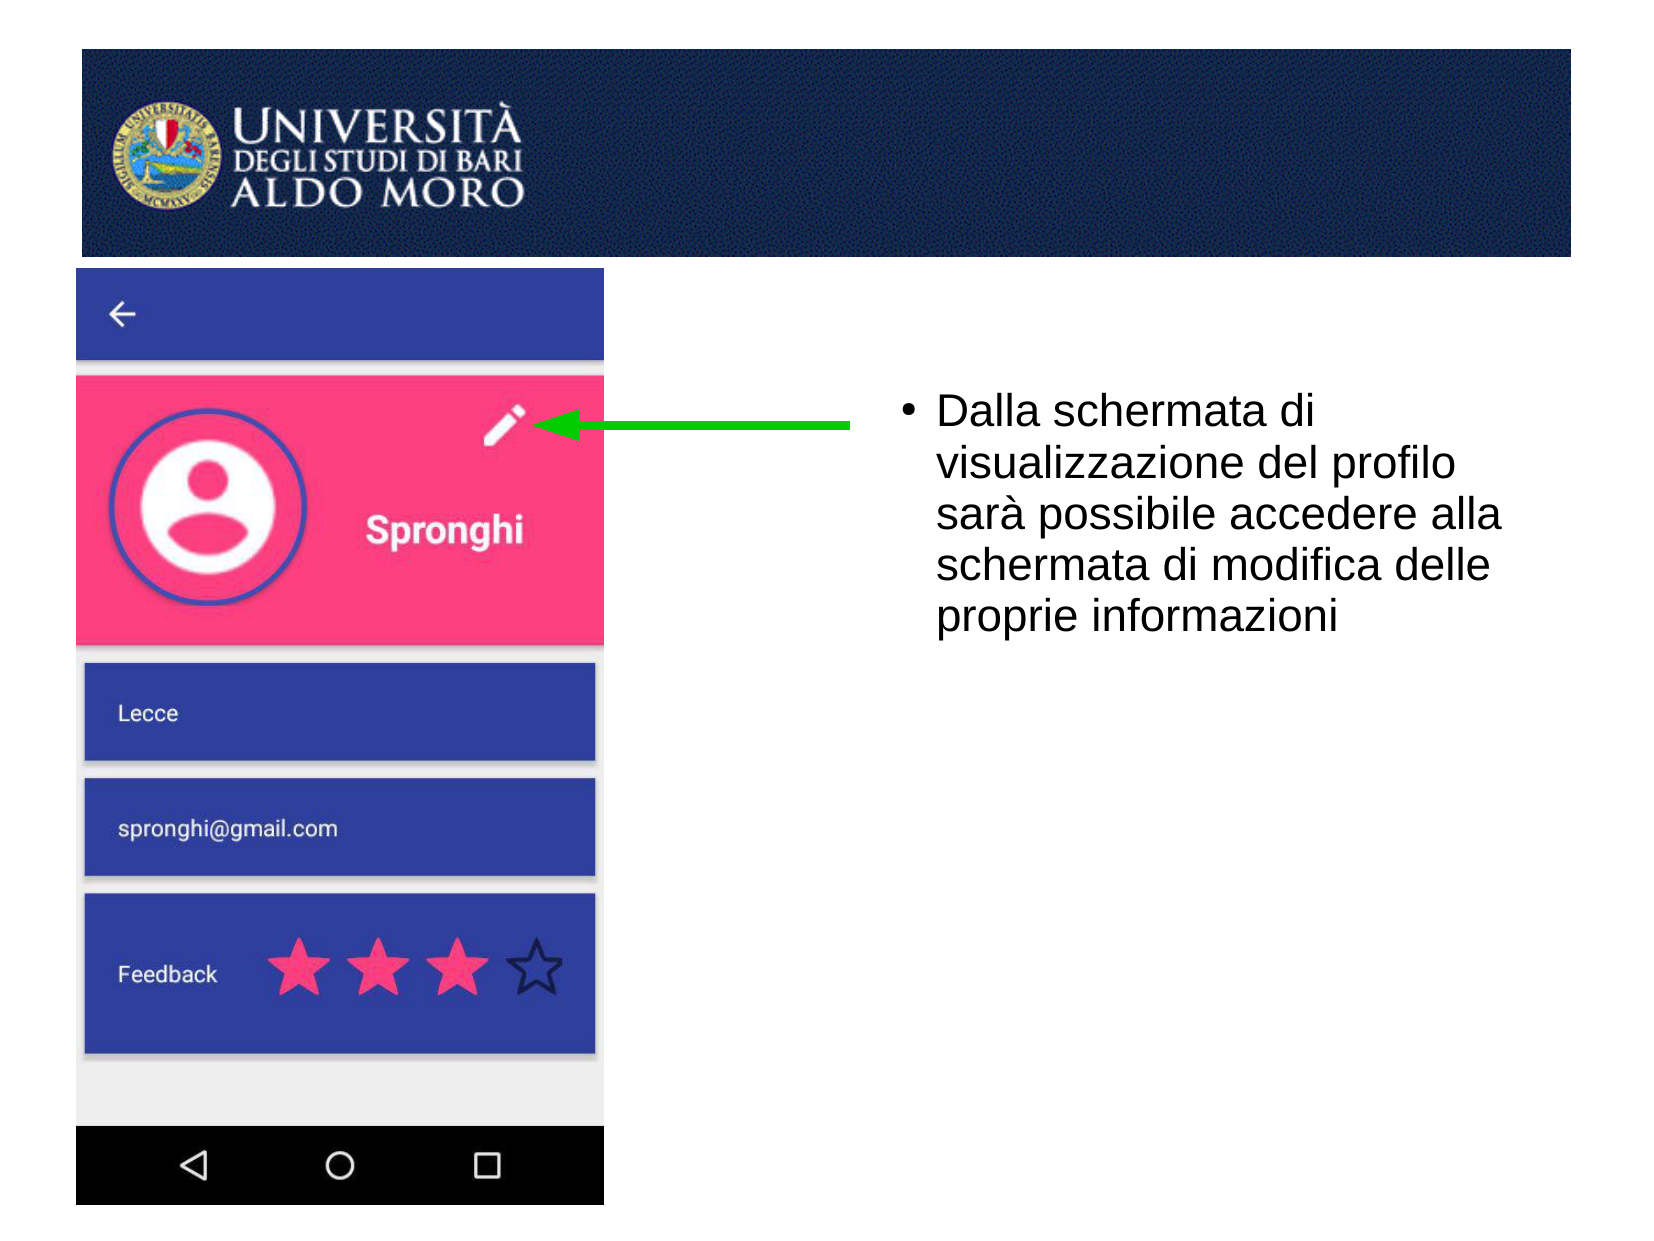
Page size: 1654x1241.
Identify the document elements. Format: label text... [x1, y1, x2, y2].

picture [82, 49, 1571, 257]
text_box Dalla schermata di visualizzazione del profilo sarà possibile accedere alla schermata di modifica delle proprie informazioni [885, 377, 1560, 650]
picture [76, 268, 604, 1205]
